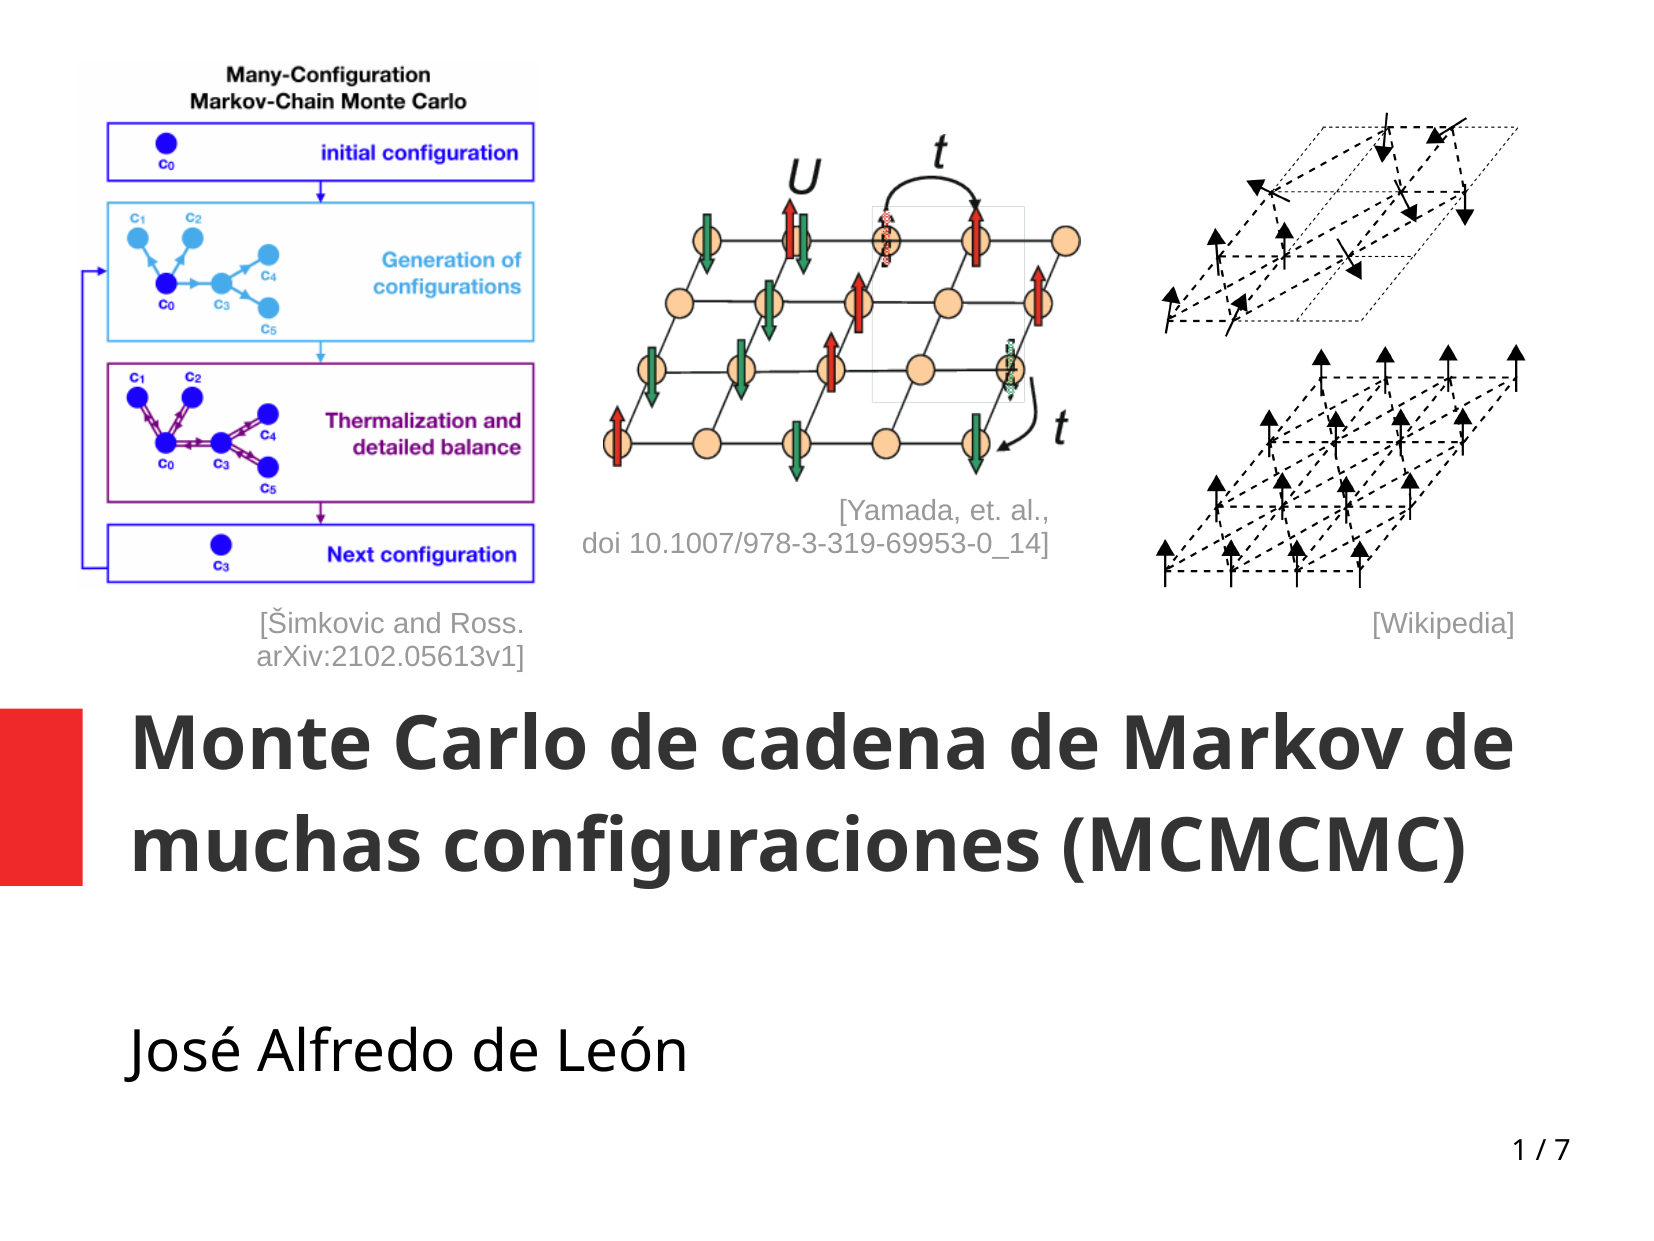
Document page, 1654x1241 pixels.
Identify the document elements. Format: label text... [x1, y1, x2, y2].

picture [75, 59, 541, 590]
text_box [Wikipedia] [1080, 600, 1531, 648]
title Monte Carlo de cadena de Markov de muchas configuraciones (MCMCMC) [129, 654, 1536, 928]
text_box [Šimkovic and Ross. arXiv:2102.05613v1] [0, 600, 541, 681]
subtitle José Alfredo de León [129, 968, 1536, 1130]
text_box [Yamada, et. al., doi 10.1007/978-3-319-69953-0_14] [510, 486, 1066, 601]
picture [1151, 102, 1531, 600]
picture [603, 134, 1081, 482]
